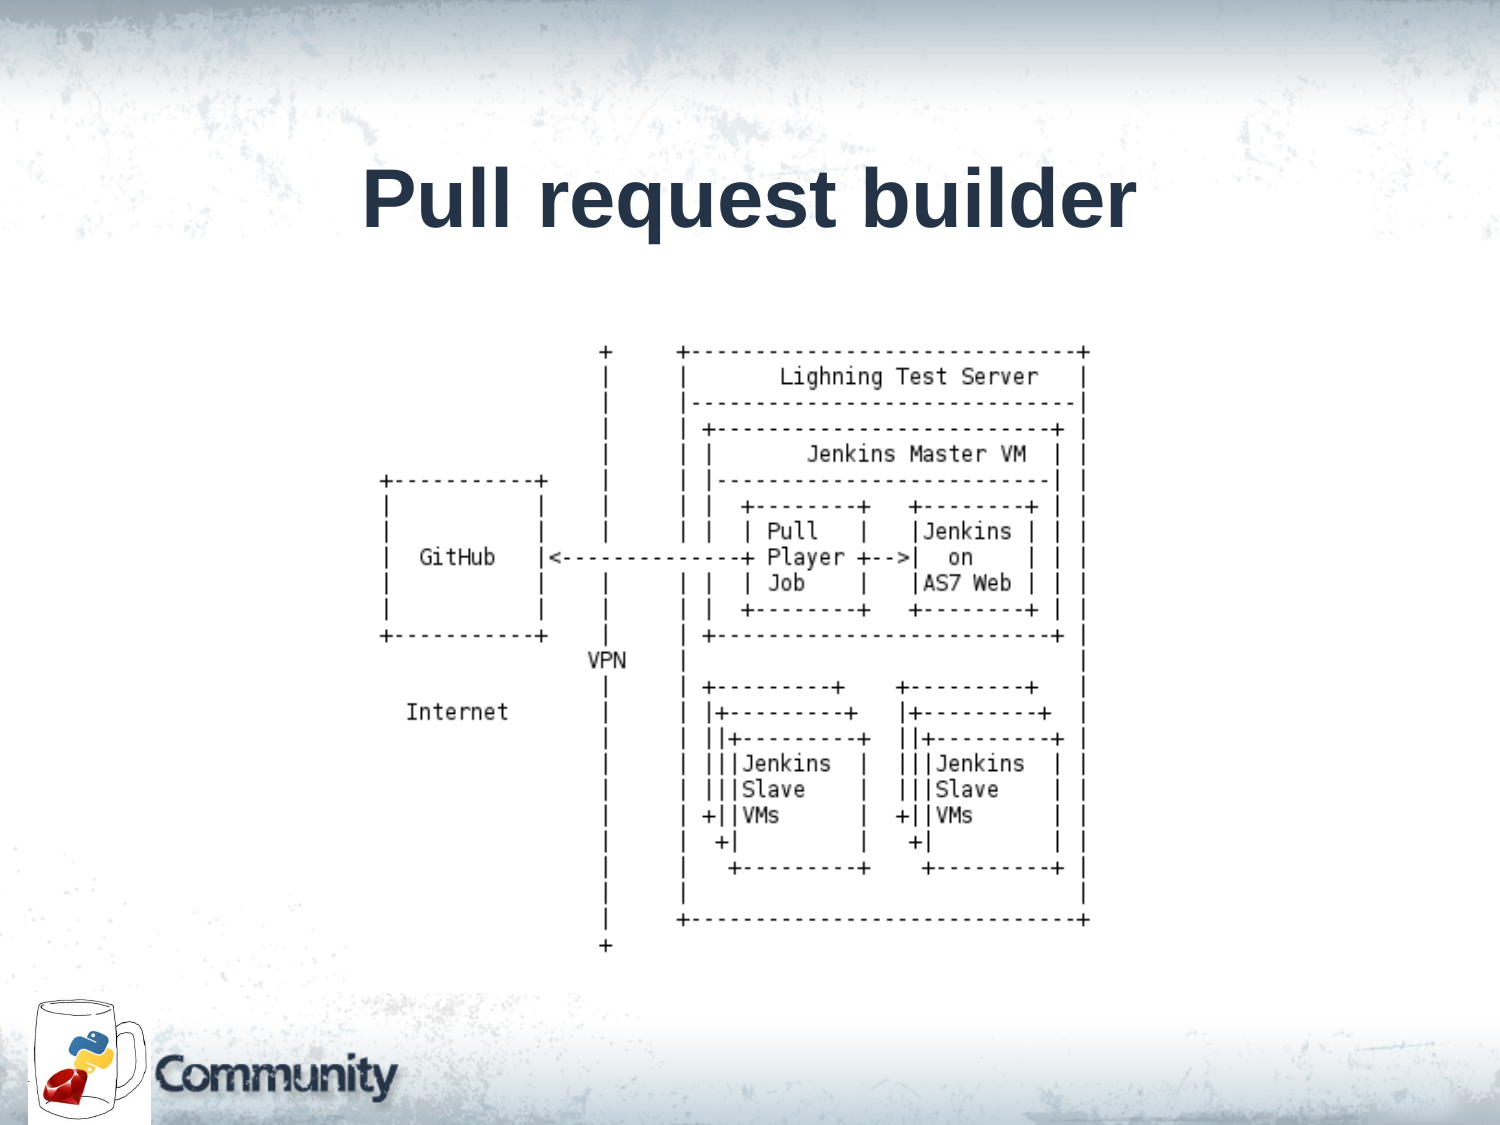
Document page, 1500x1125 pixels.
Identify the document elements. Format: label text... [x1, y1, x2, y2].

picture [0, 0, 1500, 1125]
title Pull request builder [112, 76, 1388, 312]
